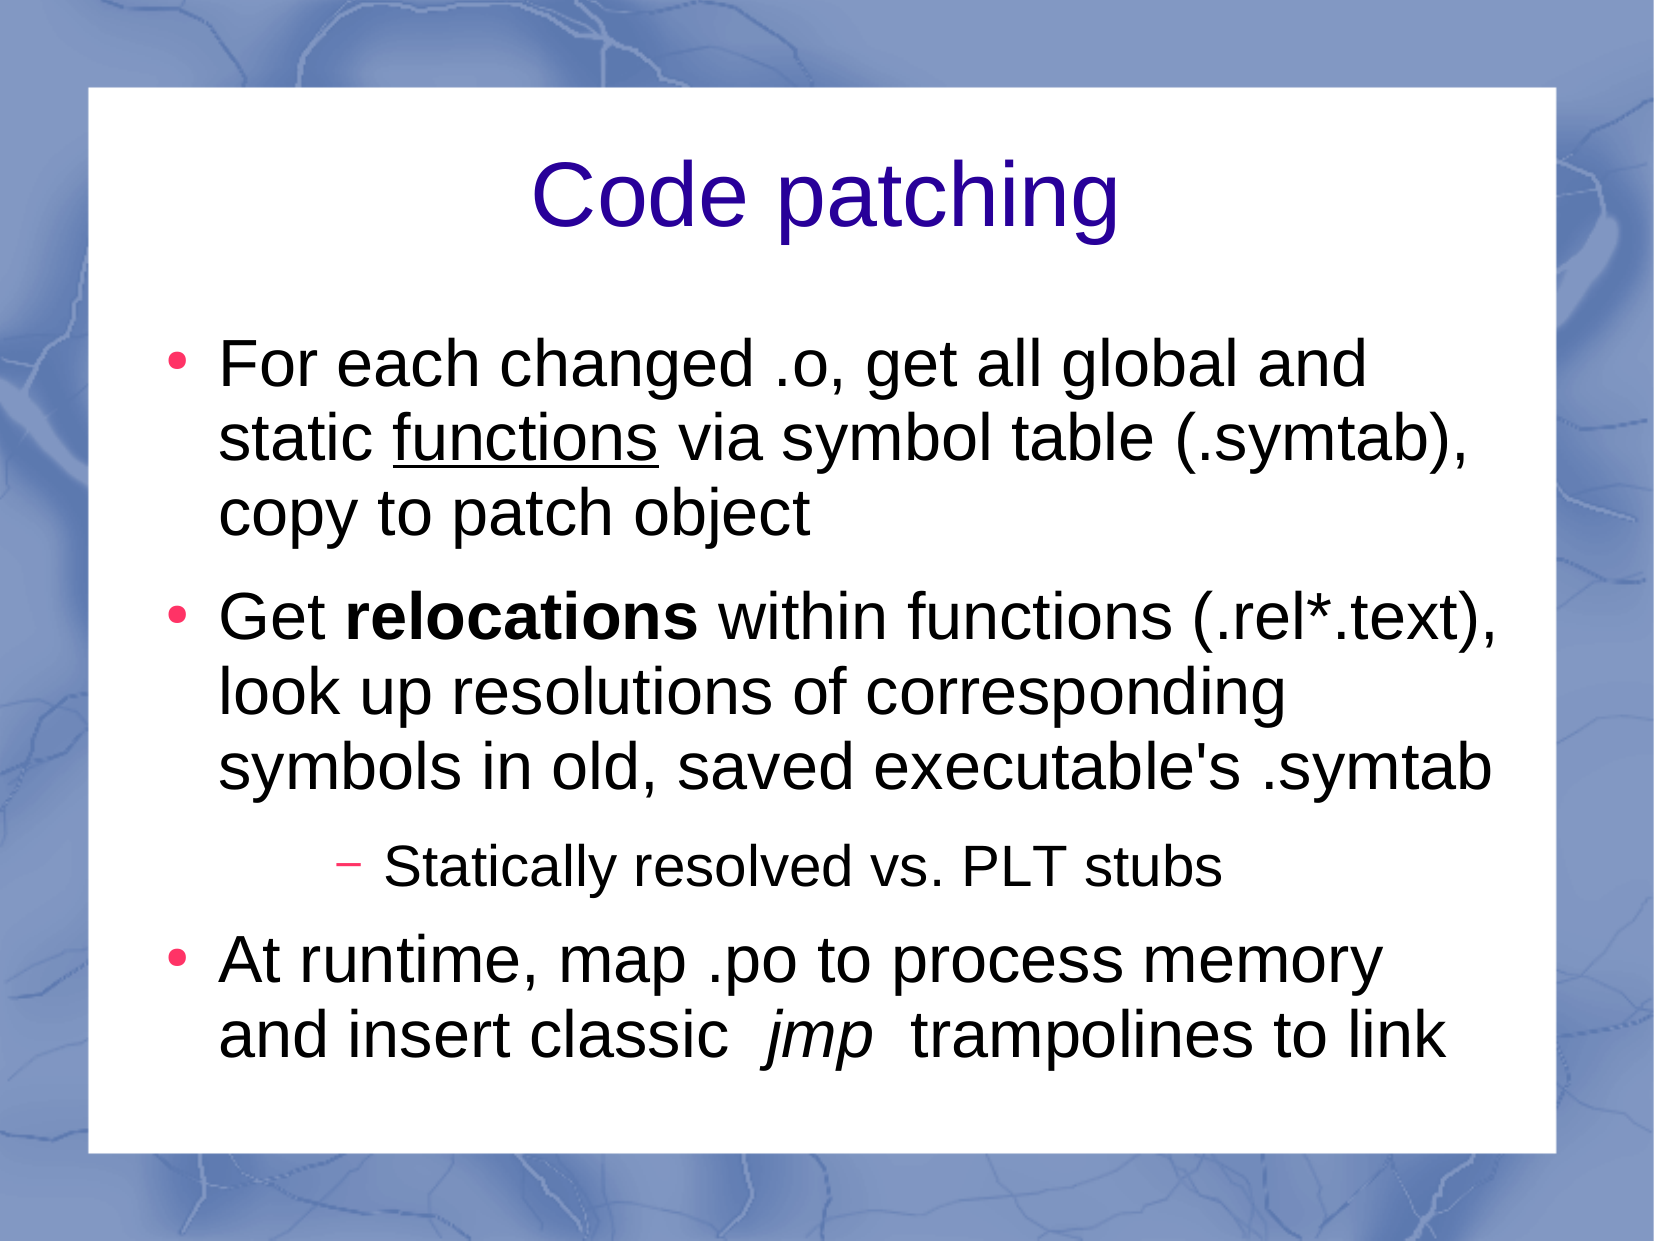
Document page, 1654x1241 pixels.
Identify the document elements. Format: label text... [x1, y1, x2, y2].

picture [0, 0, 1654, 1241]
title Code patching [118, 98, 1536, 291]
list For each changed .o, get all global and static functions via symbol table (.symtab), copy to patch object Get relocations within functions (.rel*.text), look up resolutions of corresponding symbols in old, saved executable's .symtab Statically resolved vs. PLT stubs At runtime, map .po to process memory and insert classic jmp trampolines to link [147, 325, 1506, 1130]
